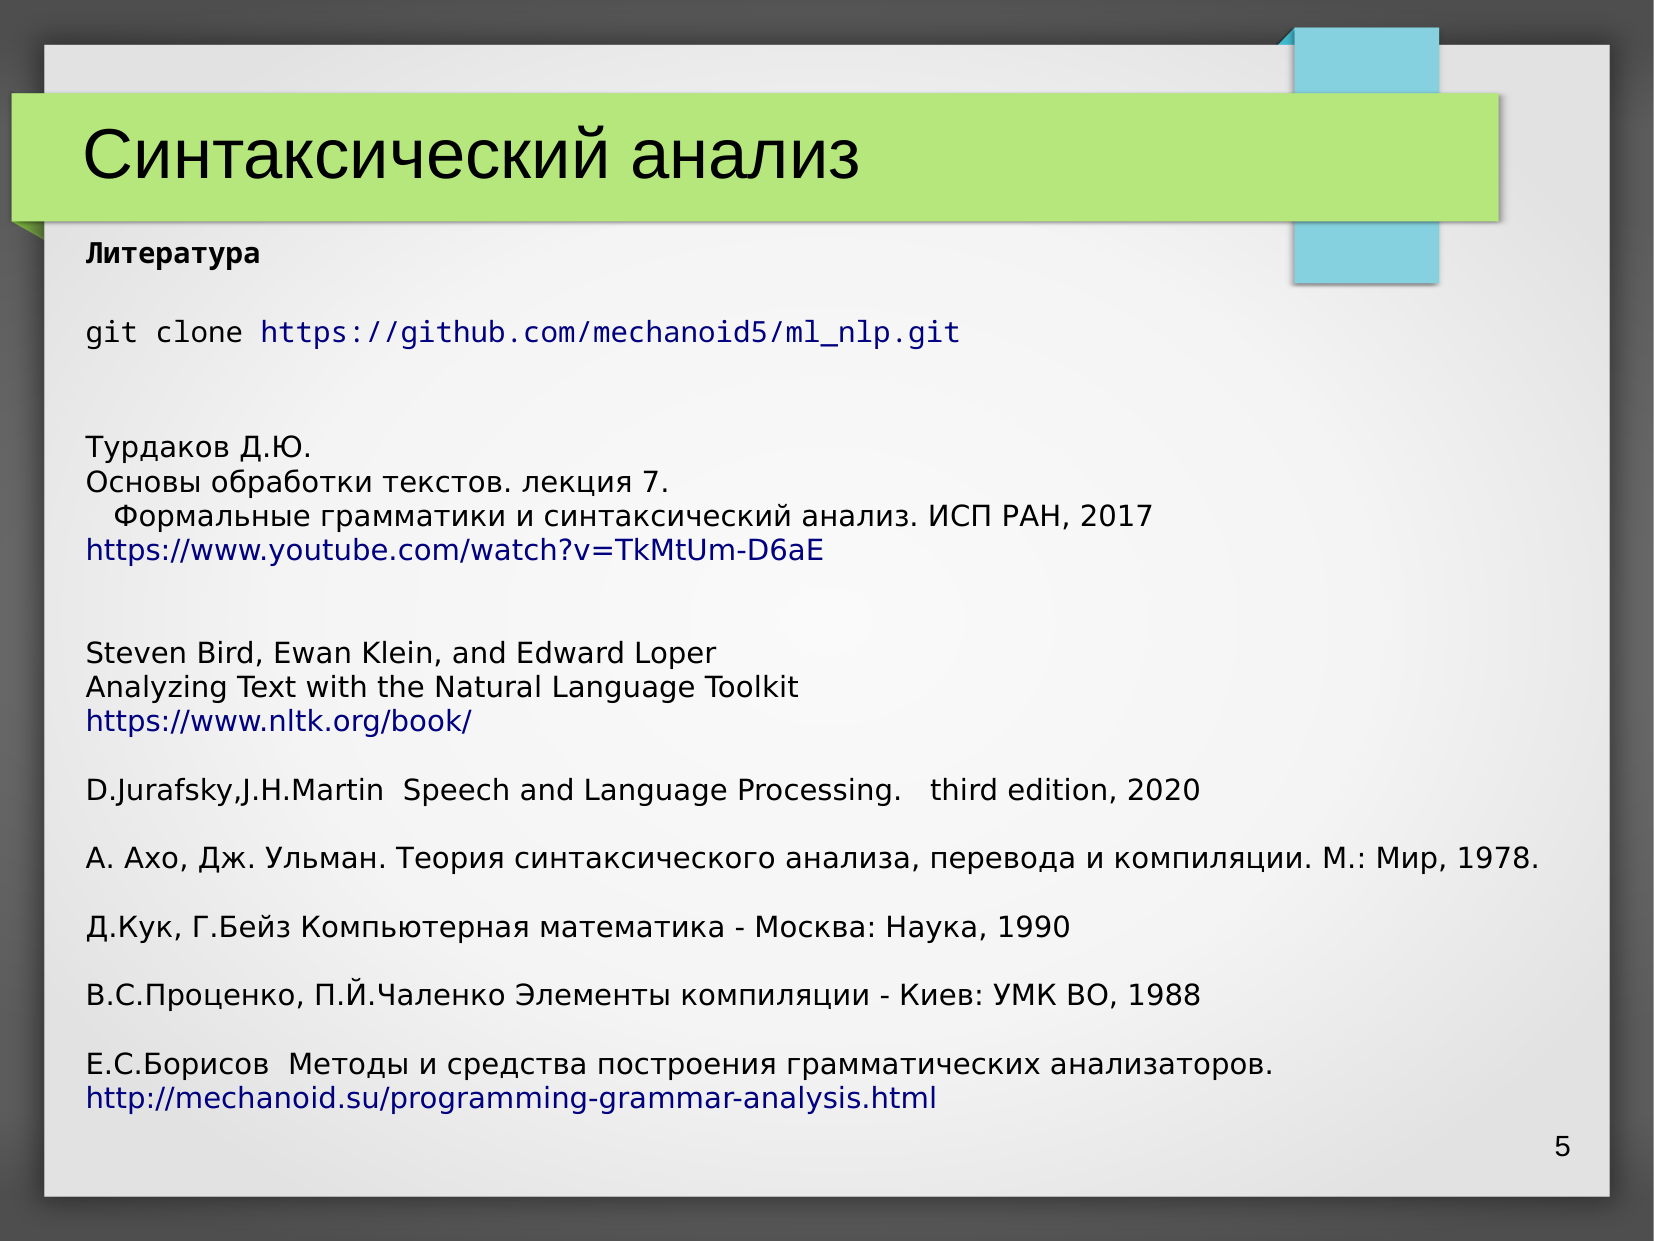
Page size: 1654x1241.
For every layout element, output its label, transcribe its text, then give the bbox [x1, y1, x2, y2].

text_box Литература git clone https://github.com/mechanoid5/ml_nlp.git Турдаков Д.Ю. Основы обработки текстов. лекция 7. Формальные грамматики и синтаксический анализ. ИСП РАН, 2017 https://www.youtube.com/watch?v=TkMtUm-D6aE Steven Bird, Ewan Klein, and Edward Loper Analyzing Text with the Natural Language Toolkit https://www.nltk.org/book/ D.Jurafsky,J.H.Martin Speech and Language Processing. third edition, 2020 А. Ахо, Дж. Ульман. Теория синтаксического анализа, перевода и компиляции. М.: Мир, 1978. Д.Кук, Г.Бейз Компьютерная математика - Москва: Наука, 1990 В.С.Проценко, П.Й.Чаленко Элементы компиляции - Киев: УМК ВО, 1988 Е.С.Борисов Методы и средства построения грамматических анализаторов. http://mechanoid.su/programming-grammar-analysis.html [70, 224, 1595, 1133]
picture [0, 0, 1654, 1241]
title Синтаксический анализ [82, 114, 993, 194]
